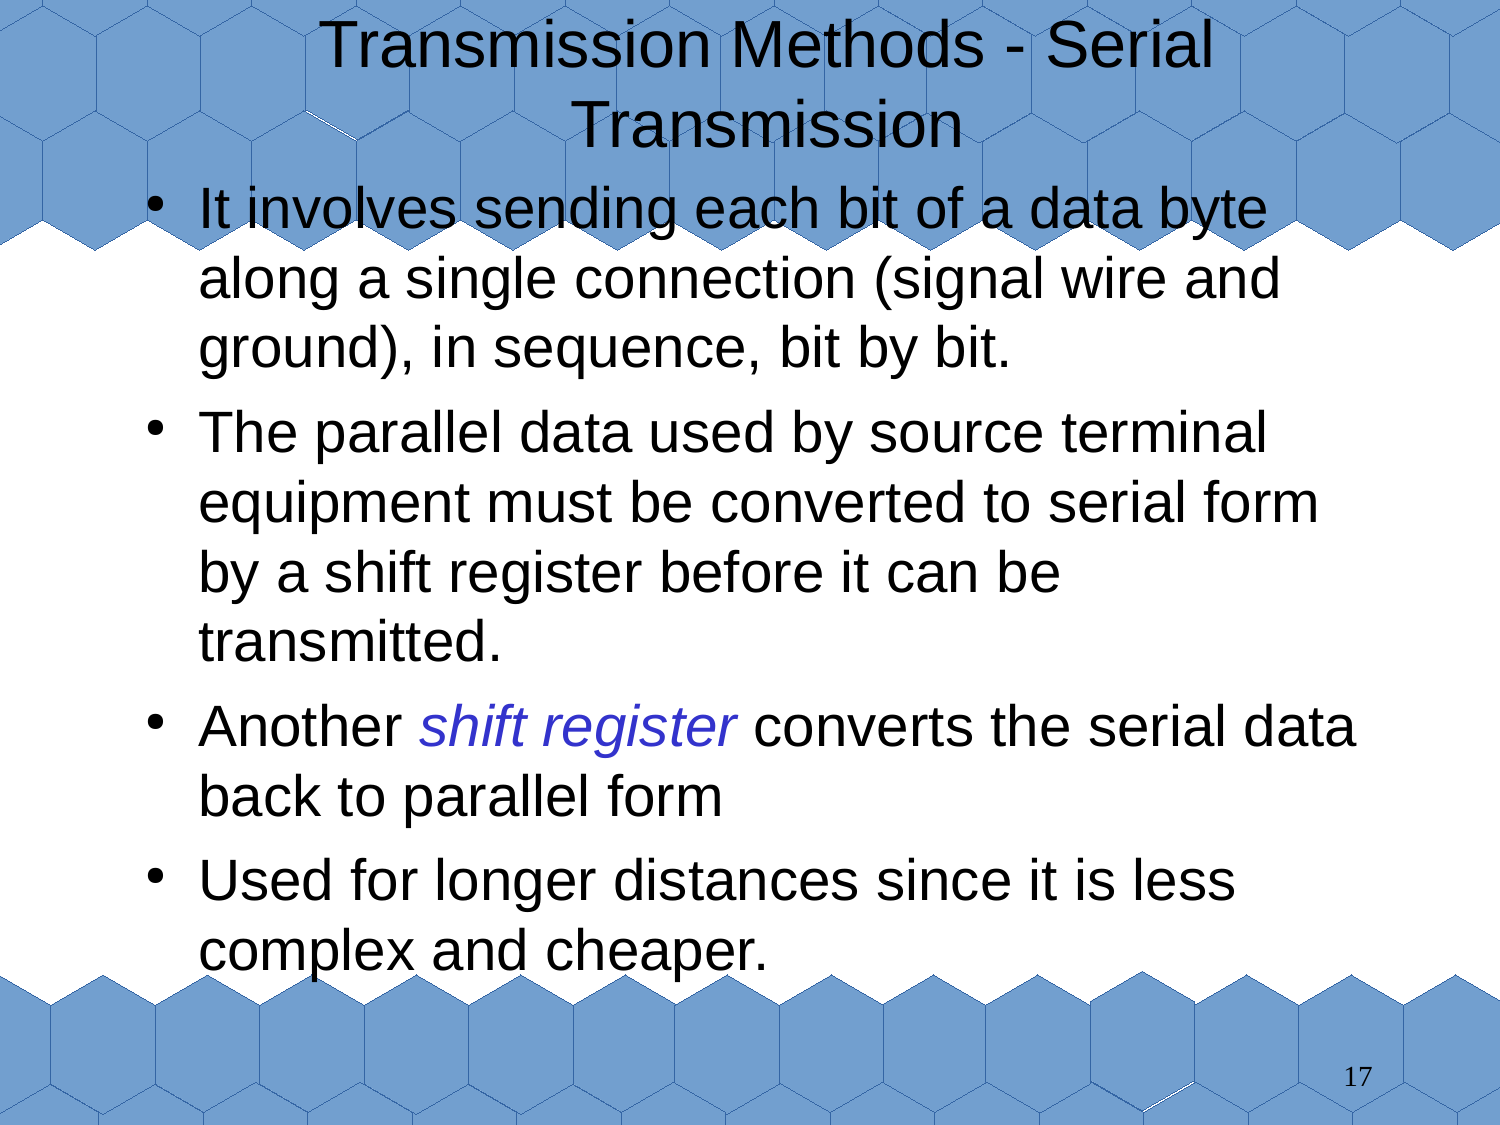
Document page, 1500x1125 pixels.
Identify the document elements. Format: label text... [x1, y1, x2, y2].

text_box <number> [1074, 1050, 1388, 1125]
list It involves sending each bit of a data byte along a single connection (signal wire and ground), in sequence, bit by bit. The parallel data used by source terminal equipment must be converted to serial form by a shift register before it can be transmitted. Another shift register converts the serial data back to parallel form Used for longer distances since it is less complex and cheaper. [112, 162, 1388, 1025]
title Transmission Methods - Serial Transmission [112, 0, 1388, 162]
